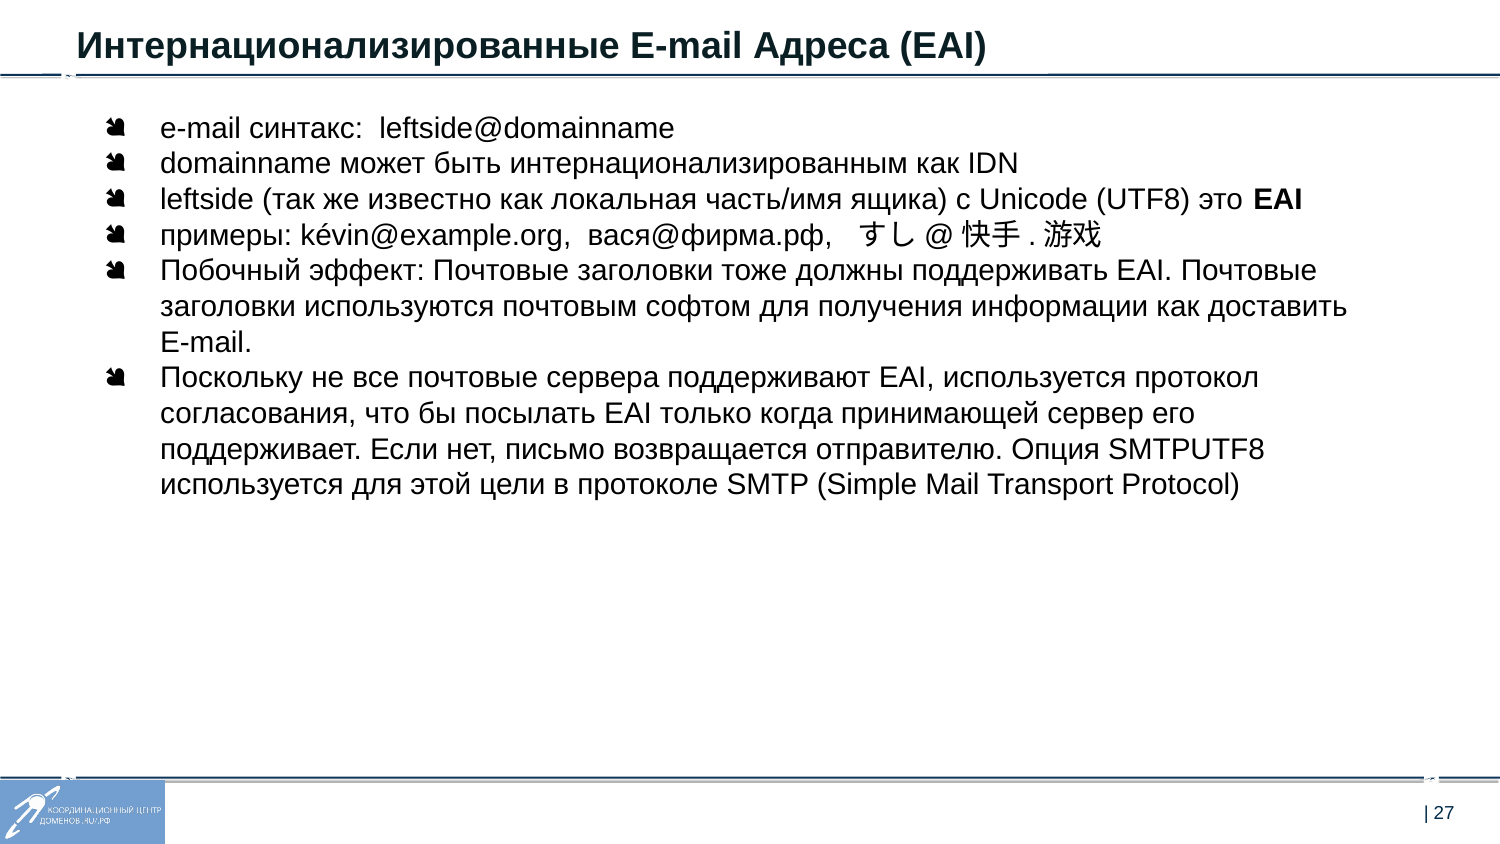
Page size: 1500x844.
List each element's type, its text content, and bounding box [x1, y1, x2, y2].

title Интернационализированные E-mail Адреса (EAI) [61, 5, 1376, 62]
list e-mail синтакс: leftside@domainname domainname может быть интернационализированным как IDN leftside (так же известно как локальная часть/имя ящика) с Unicode (UTF8) это EAI примеры: kévin@example.org, вася@фирма.рф, すし@快手.游戏 Побочный эффект: Почтовые заголовки тоже должны поддерживать EAI. Почтовые заголовки используются почтовым софтом для получения информации как доставить E-mail. Поскольку не все почтовые сервера поддерживают EAI, используется протокол согласования, что бы посылать EAI только когда принимающей сервер его поддерживает. Если нет, письмо возвращается отправителю. Опция SMTPUTF8 используется для этой цели в протоколе SMTP (Simple Mail Transport Protocol) [70, 93, 1368, 656]
picture [0, 779, 166, 844]
